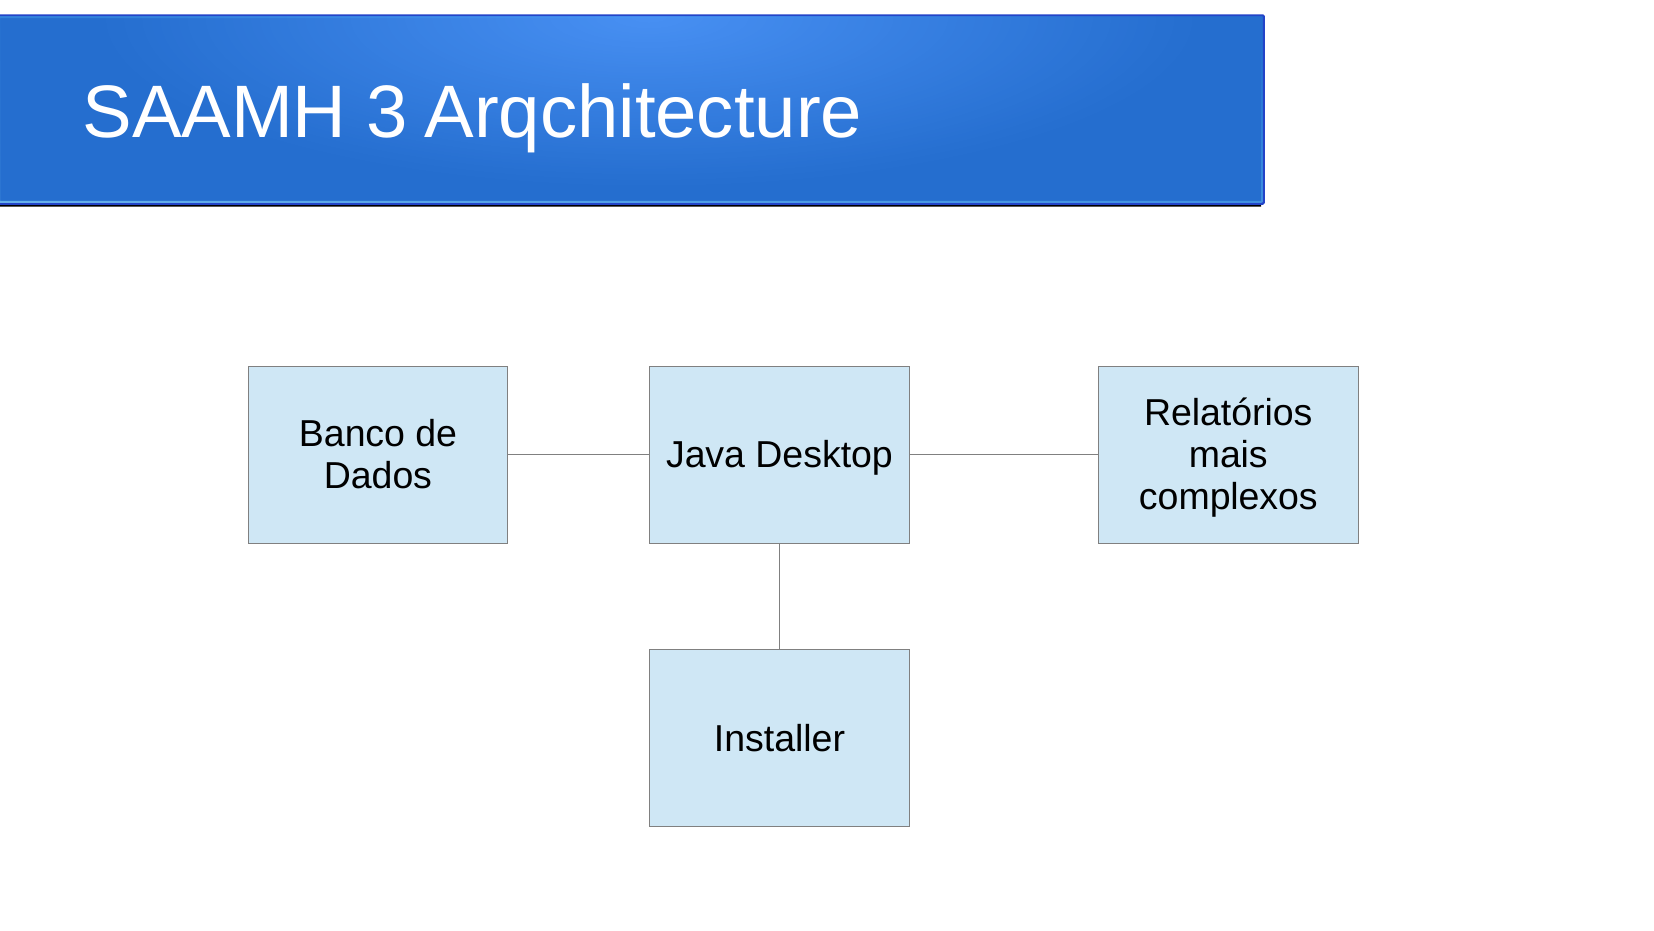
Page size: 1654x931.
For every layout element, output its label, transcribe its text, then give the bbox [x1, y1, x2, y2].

text_box Java Desktop [649, 366, 910, 544]
title SAAMH 3 Arqchitecture [82, 35, 1235, 189]
text_box Banco de Dados [248, 366, 508, 544]
text_box Installer [649, 649, 910, 827]
text_box Relatórios mais complexos [1098, 366, 1359, 544]
